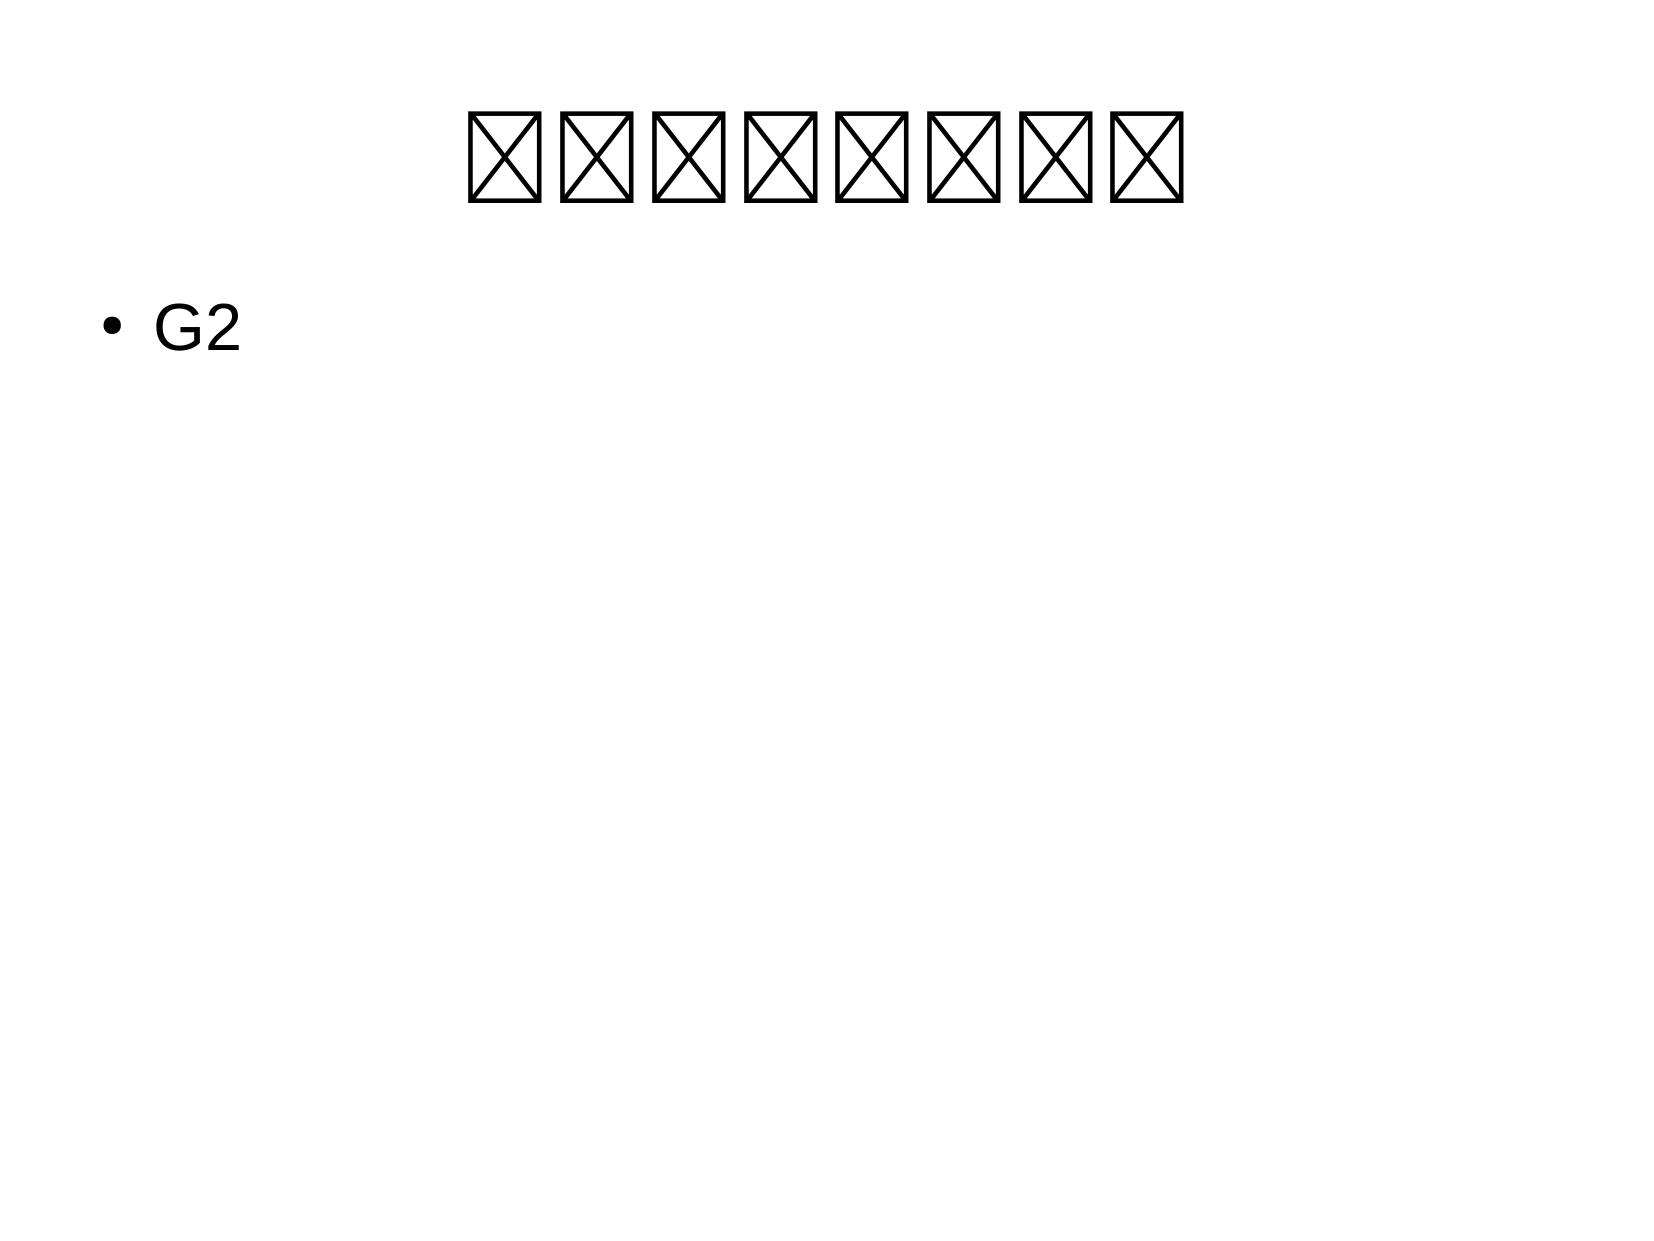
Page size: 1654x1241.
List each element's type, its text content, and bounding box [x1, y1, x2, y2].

title 𠀀𠀁𠀂𠀃𠀄𪛔𪛕𪛖 [82, 56, 1571, 250]
list G2 [82, 290, 1571, 1094]
